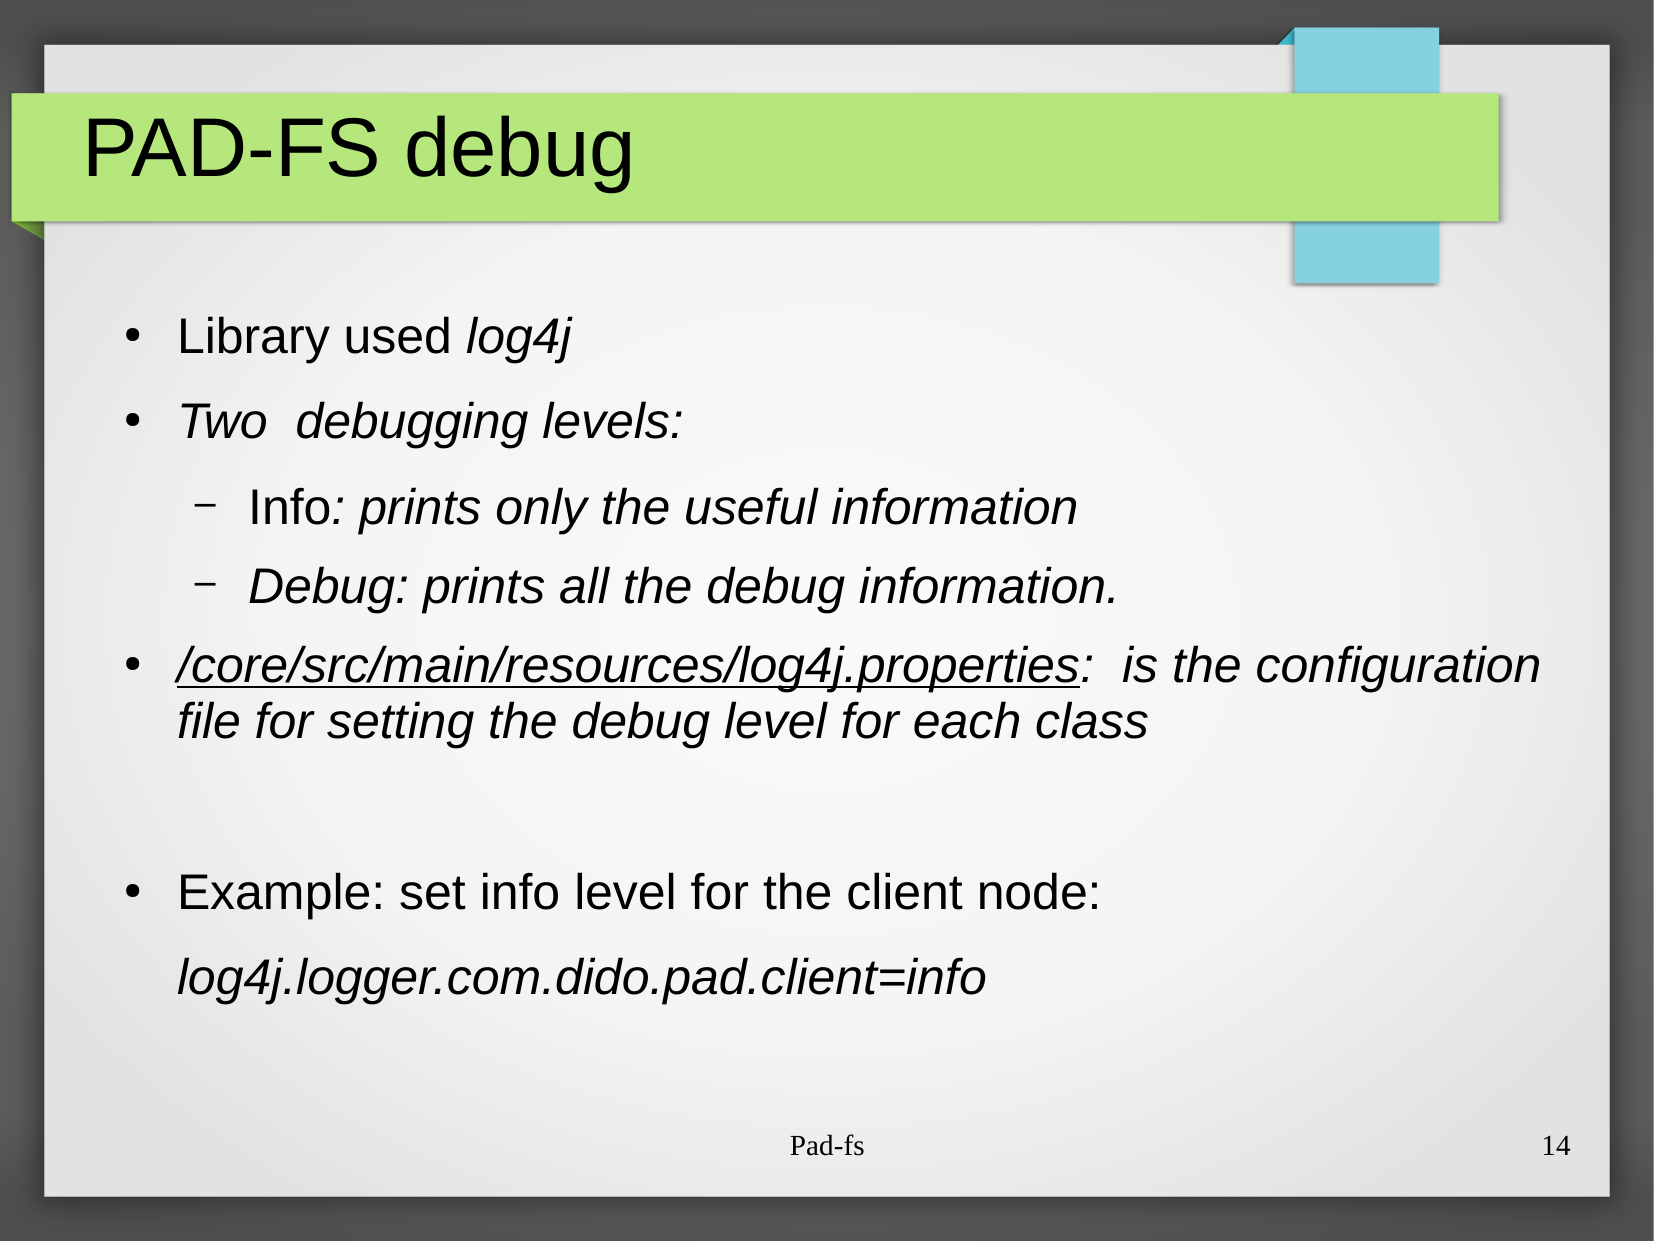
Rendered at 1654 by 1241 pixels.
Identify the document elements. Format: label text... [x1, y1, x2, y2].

picture [0, 0, 1654, 1241]
title PAD-FS debug [82, 76, 1571, 219]
list Library used log4j Two debugging levels: Info: prints only the useful information Debug: prints all the debug information. /core/src/main/resources/log4j.properties: is the configuration file for setting the debug level for each class Example: set info level for the client node: log4j.logger.com.dido.pad.client=info [106, 308, 1595, 1028]
